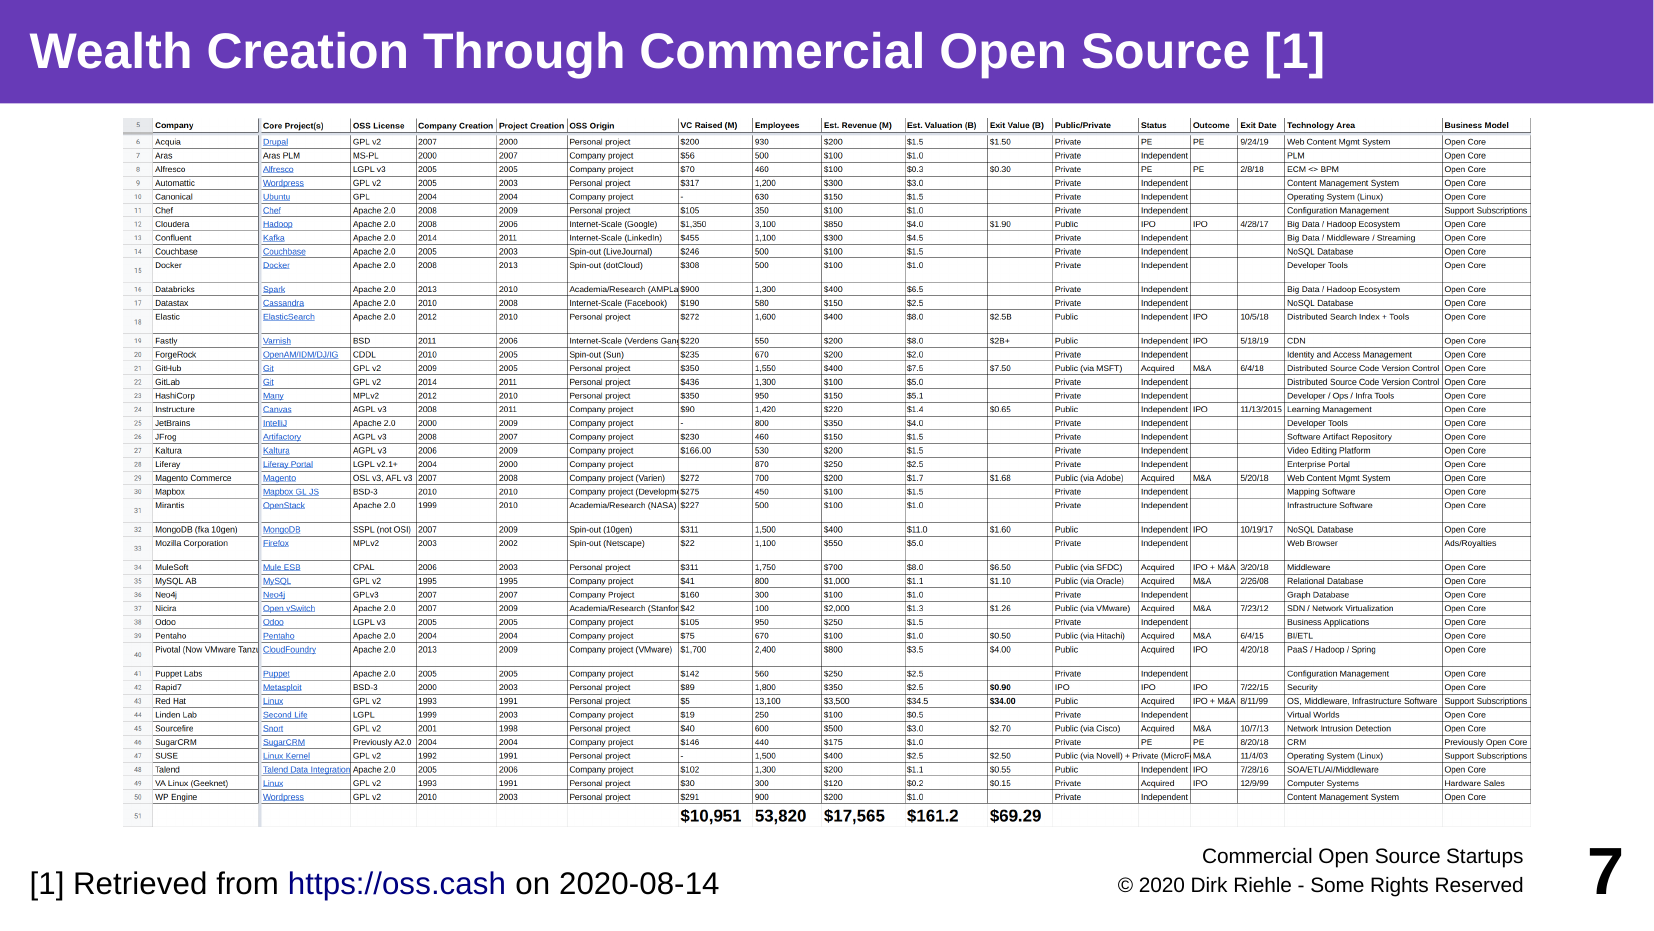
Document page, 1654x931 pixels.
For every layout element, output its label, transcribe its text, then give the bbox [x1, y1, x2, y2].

picture [123, 118, 1531, 827]
text_box [1] Retrieved from https://oss.cash on 2020-08-14 [0, 693, 1182, 931]
title Wealth Creation Through Commercial Open Source [1] [0, 0, 1654, 104]
